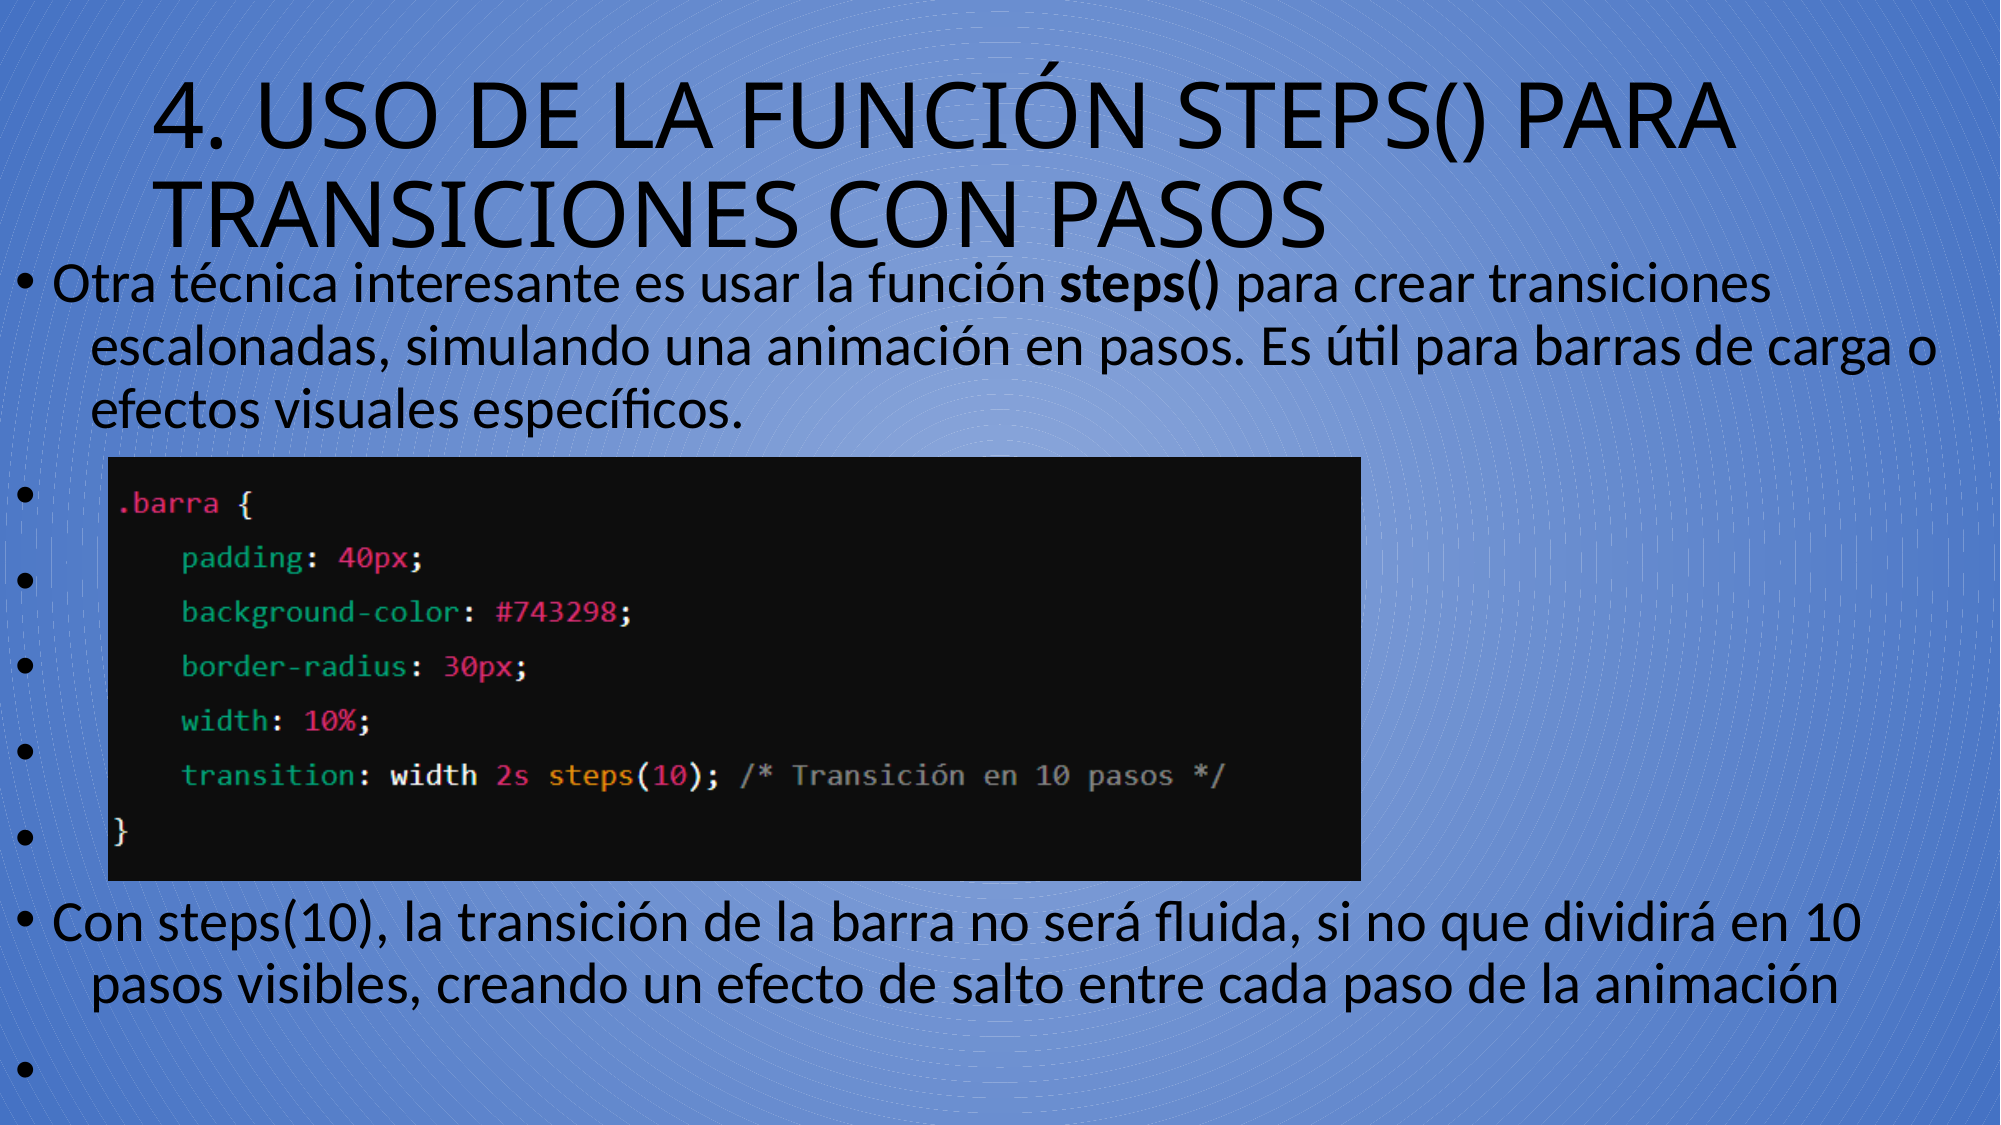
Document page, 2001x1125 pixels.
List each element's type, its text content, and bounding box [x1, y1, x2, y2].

list Otra técnica interesante es usar la función steps() para crear transiciones escalonadas, simulando una animación en pasos. Es útil para barras de carga o efectos visuales específicos. Con steps(10), la transición de la barra no será fluida, si no que dividirá en 10 pasos visibles, creando un efecto de salto entre cada paso de la animación [0, 244, 2000, 1125]
picture [108, 457, 1361, 881]
title 4. USO DE LA FUNCIÓN STEPS() PARA TRANSICIONES CON PASOS [137, 59, 1863, 244]
